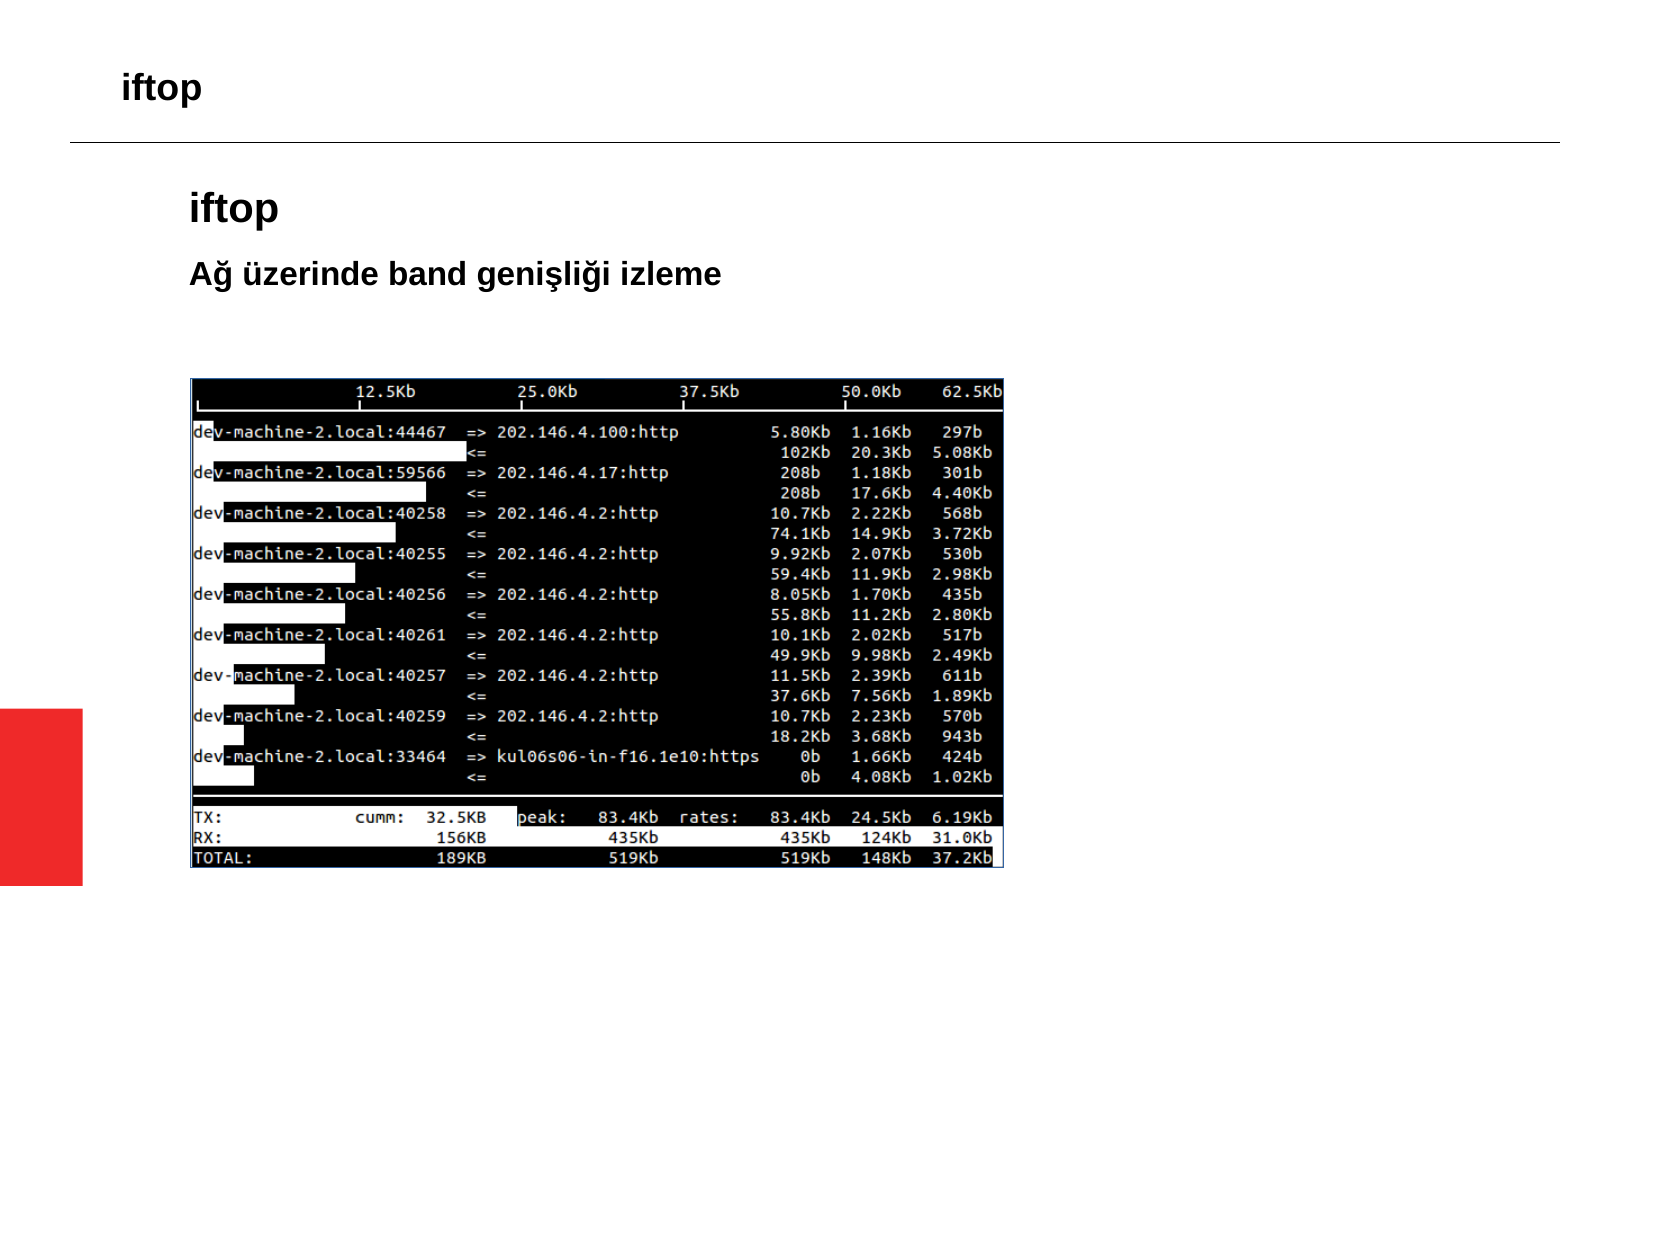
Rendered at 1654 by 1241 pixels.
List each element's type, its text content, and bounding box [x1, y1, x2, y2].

text_box iftop [106, 59, 1536, 117]
text_box iftop Ağ üzerinde band genişliği izleme [174, 177, 806, 390]
picture [190, 378, 1004, 868]
